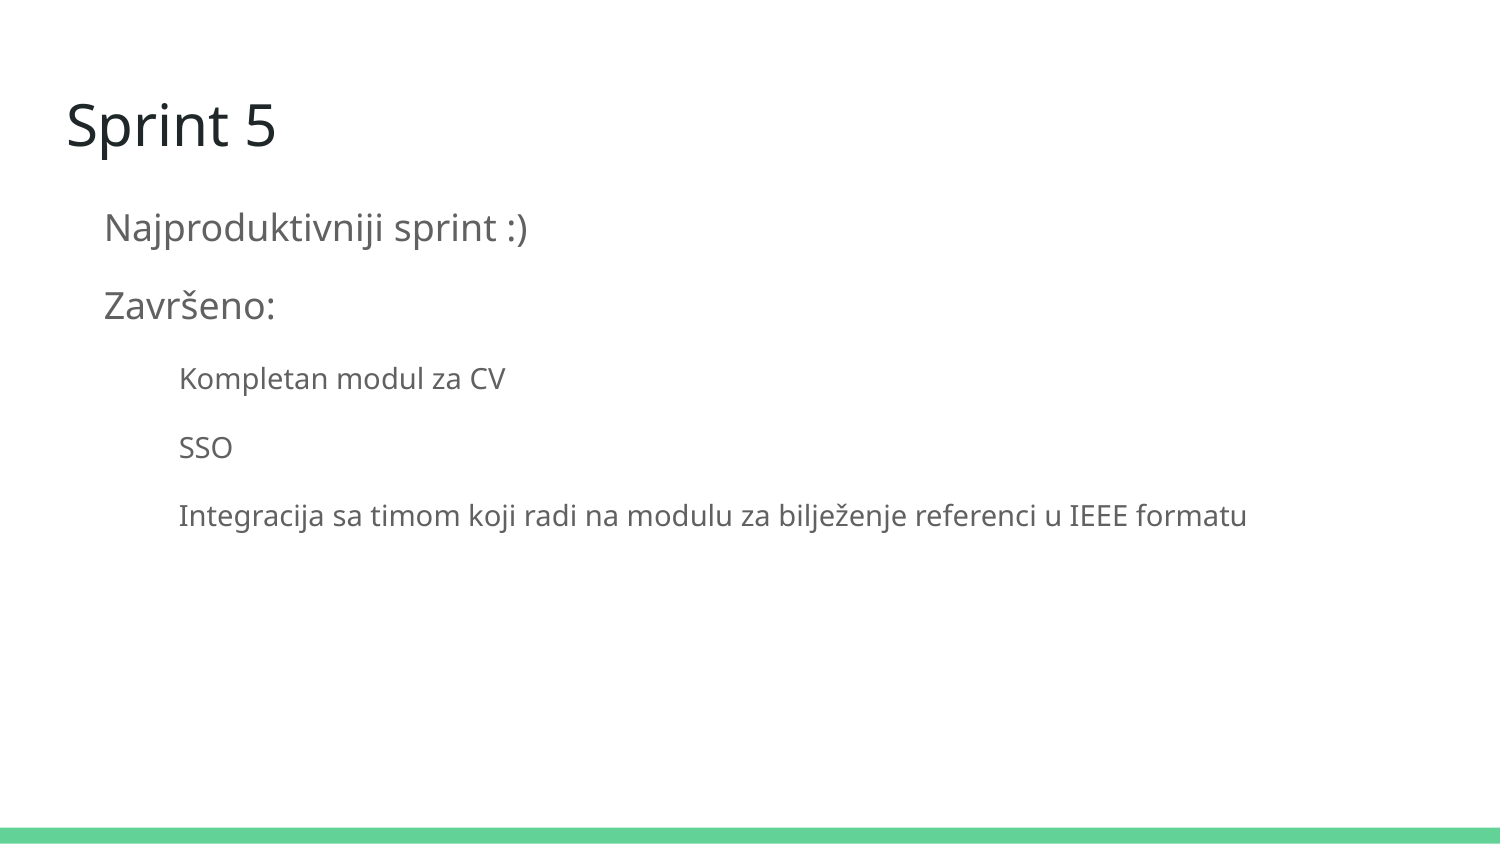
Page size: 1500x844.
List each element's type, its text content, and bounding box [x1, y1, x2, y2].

list Najproduktivniji sprint :) Završeno: Kompletan modul za CV SSO Integracija sa timom koji radi na modulu za bilježenje referenci u IEEE formatu [51, 189, 1449, 750]
title Sprint 5 [51, 72, 1449, 167]
